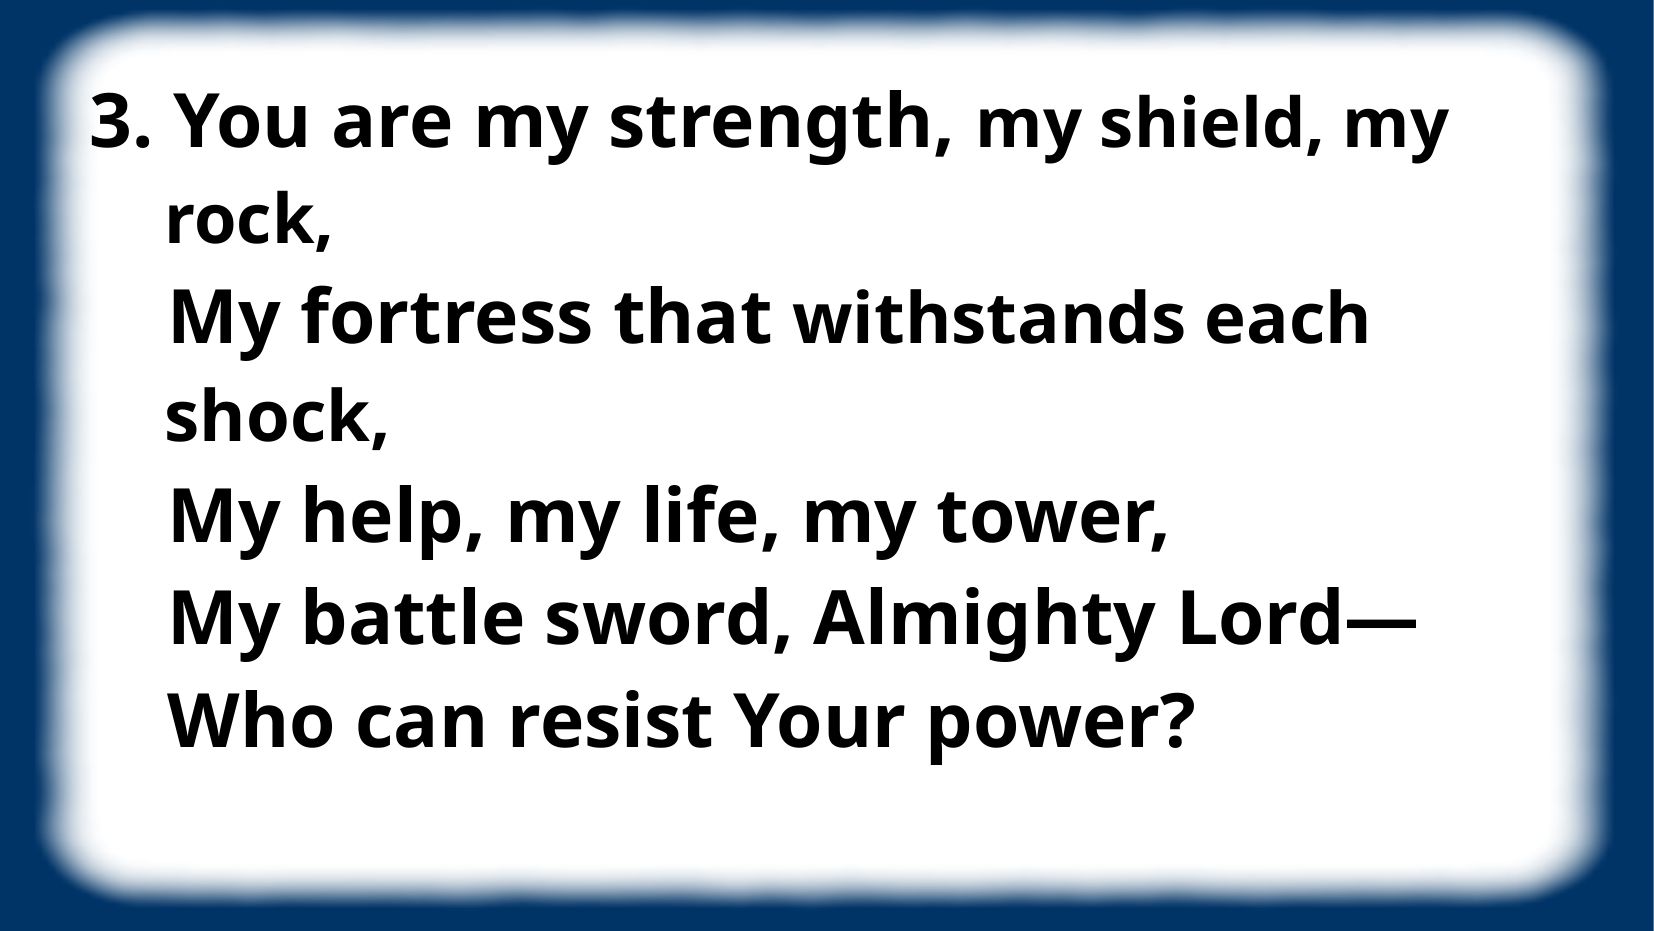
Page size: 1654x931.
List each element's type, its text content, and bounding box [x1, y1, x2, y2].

picture [0, 0, 1654, 931]
text_box 3. You are my strength, my shield, my rock, My fortress that withstands each shock, My help, my life, my tower, My battle sword, Almighty Lord— Who can resist Your power? [75, 60, 1576, 574]
